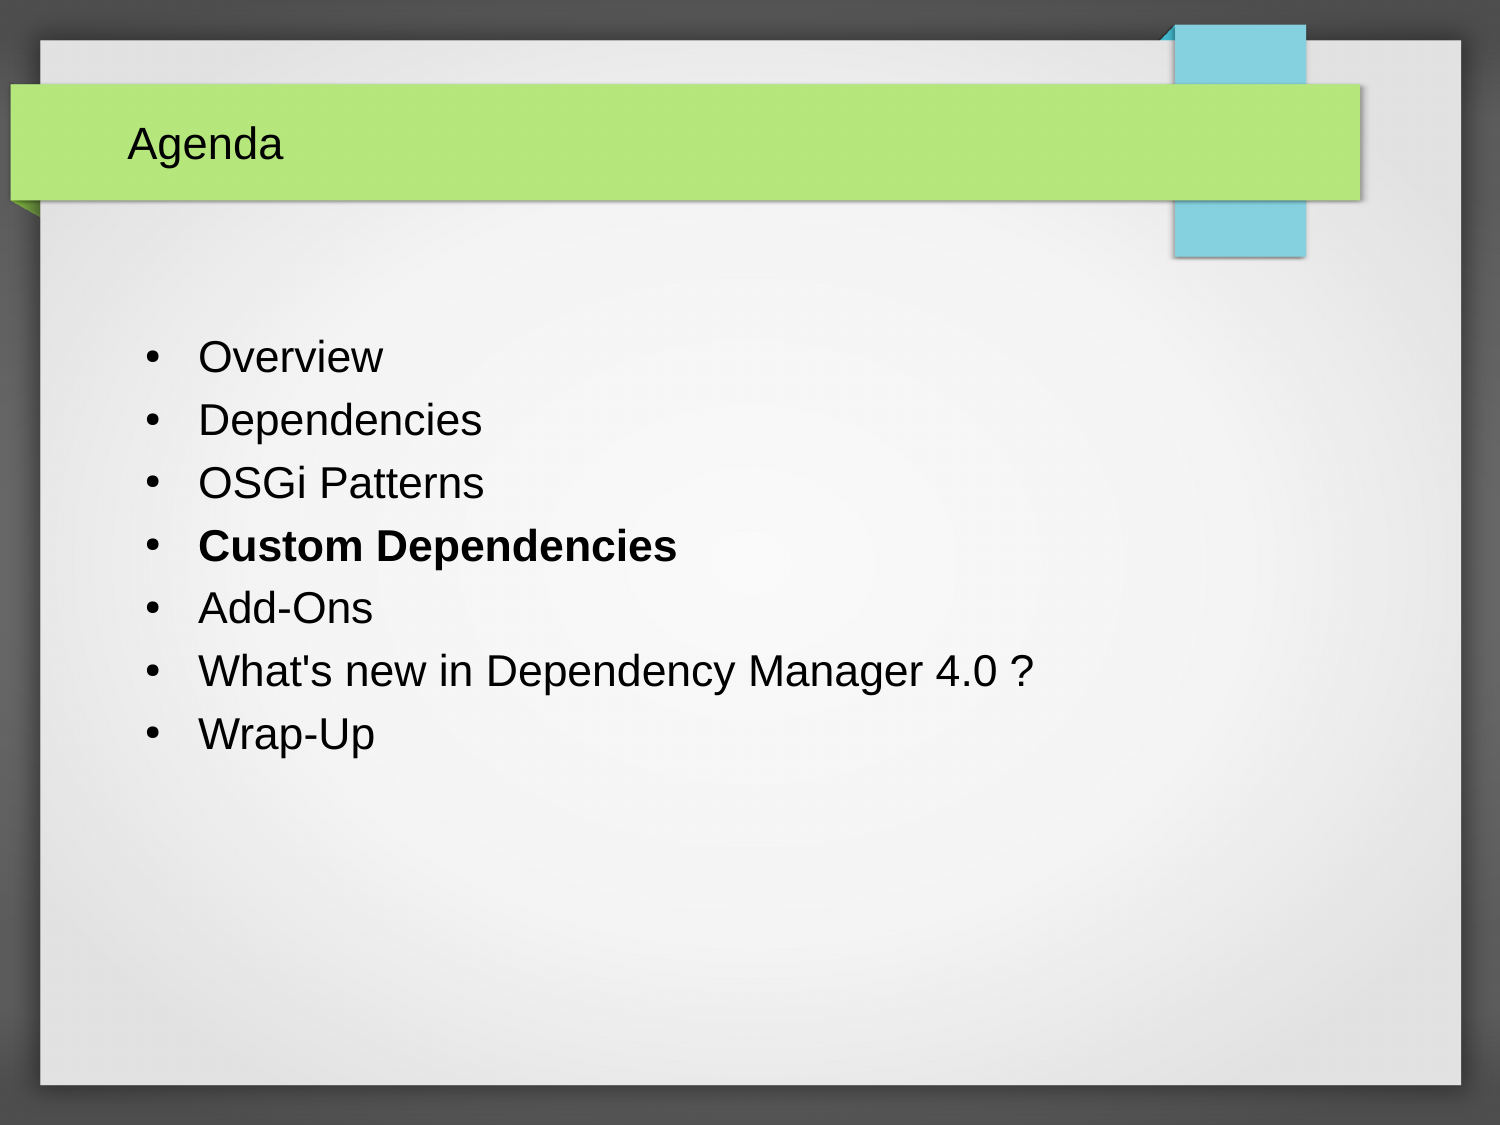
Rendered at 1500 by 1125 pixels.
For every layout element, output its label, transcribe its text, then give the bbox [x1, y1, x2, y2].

list Overview Dependencies OSGi Patterns Custom Dependencies Add-Ons What's new in Dependency Manager 4.0 ? Wrap-Up [112, 324, 1388, 978]
picture [0, 0, 1500, 1125]
title Agenda [112, 42, 1388, 246]
